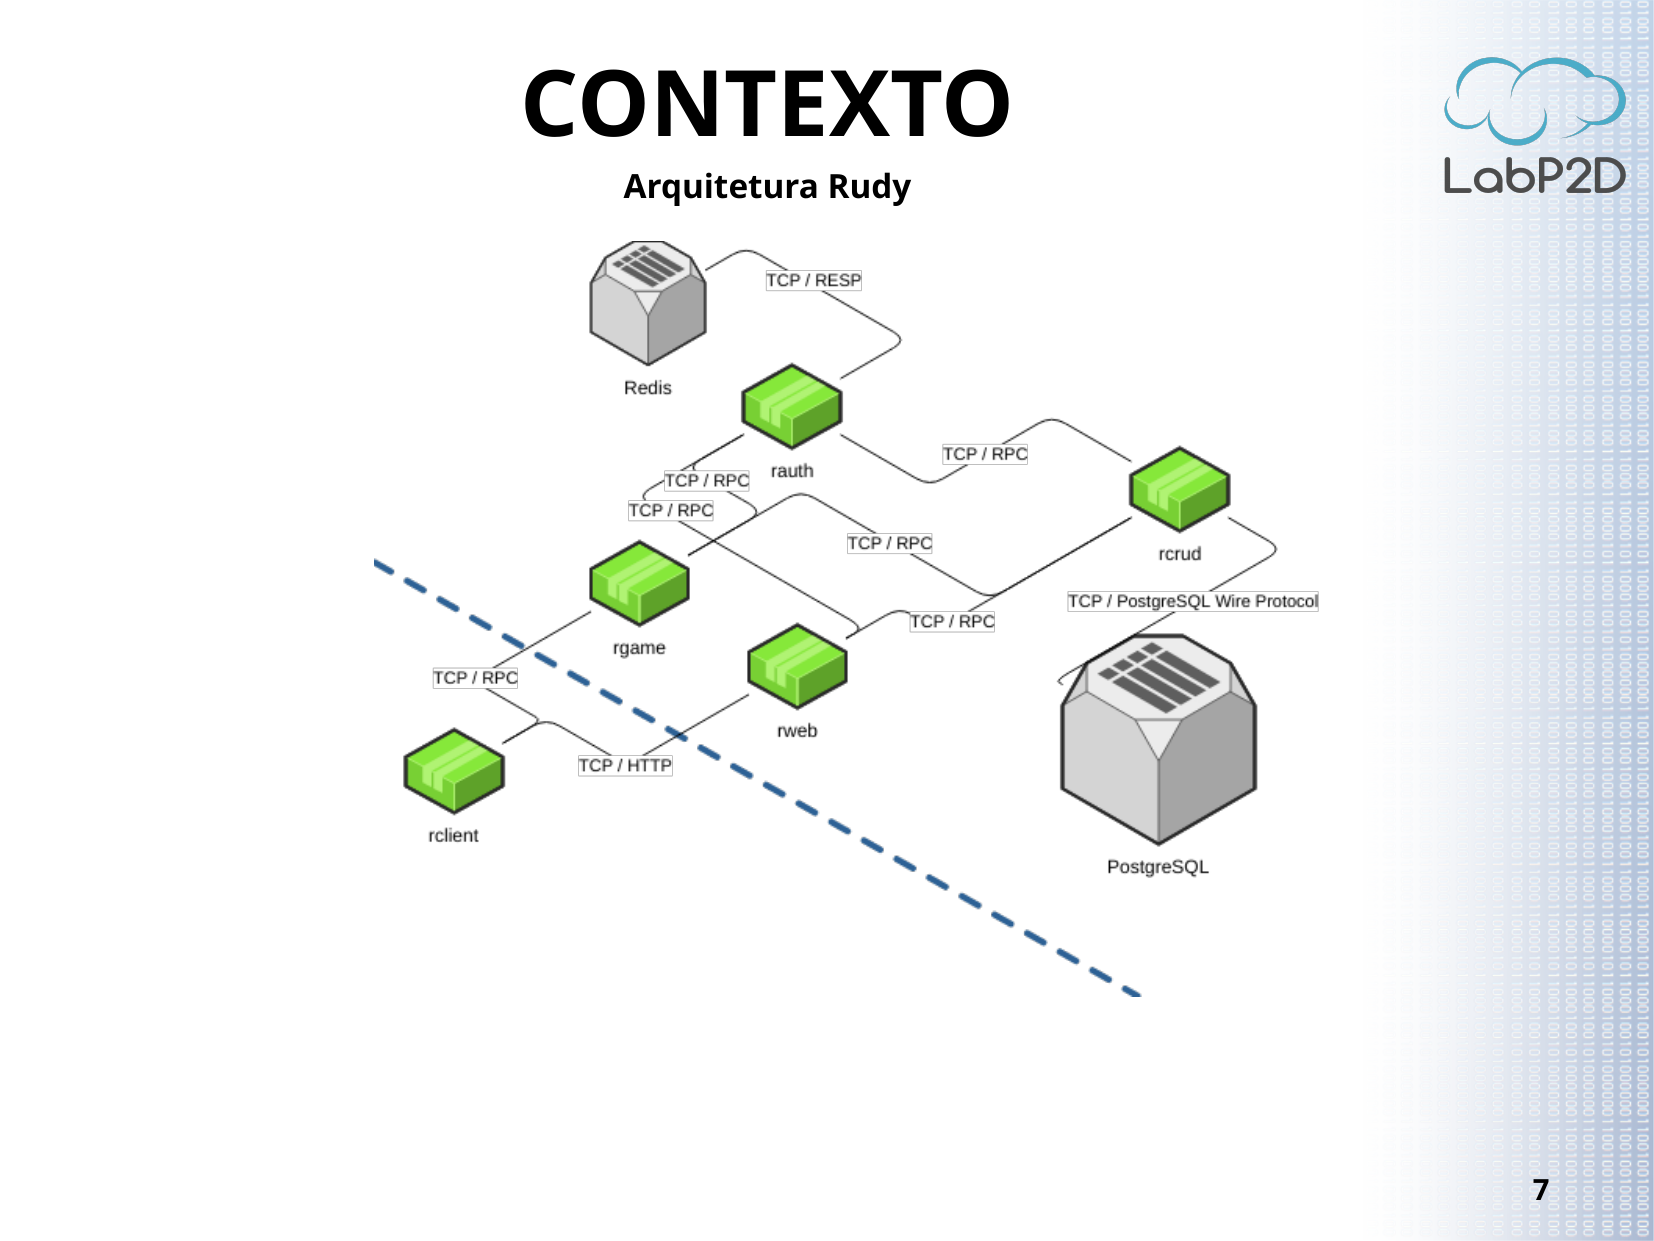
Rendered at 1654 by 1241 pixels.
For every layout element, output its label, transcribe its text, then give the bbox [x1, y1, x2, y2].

picture [374, 241, 1320, 997]
picture [1360, 1, 1654, 1240]
title CONTEXTO Arquitetura Rudy [82, 19, 1453, 227]
